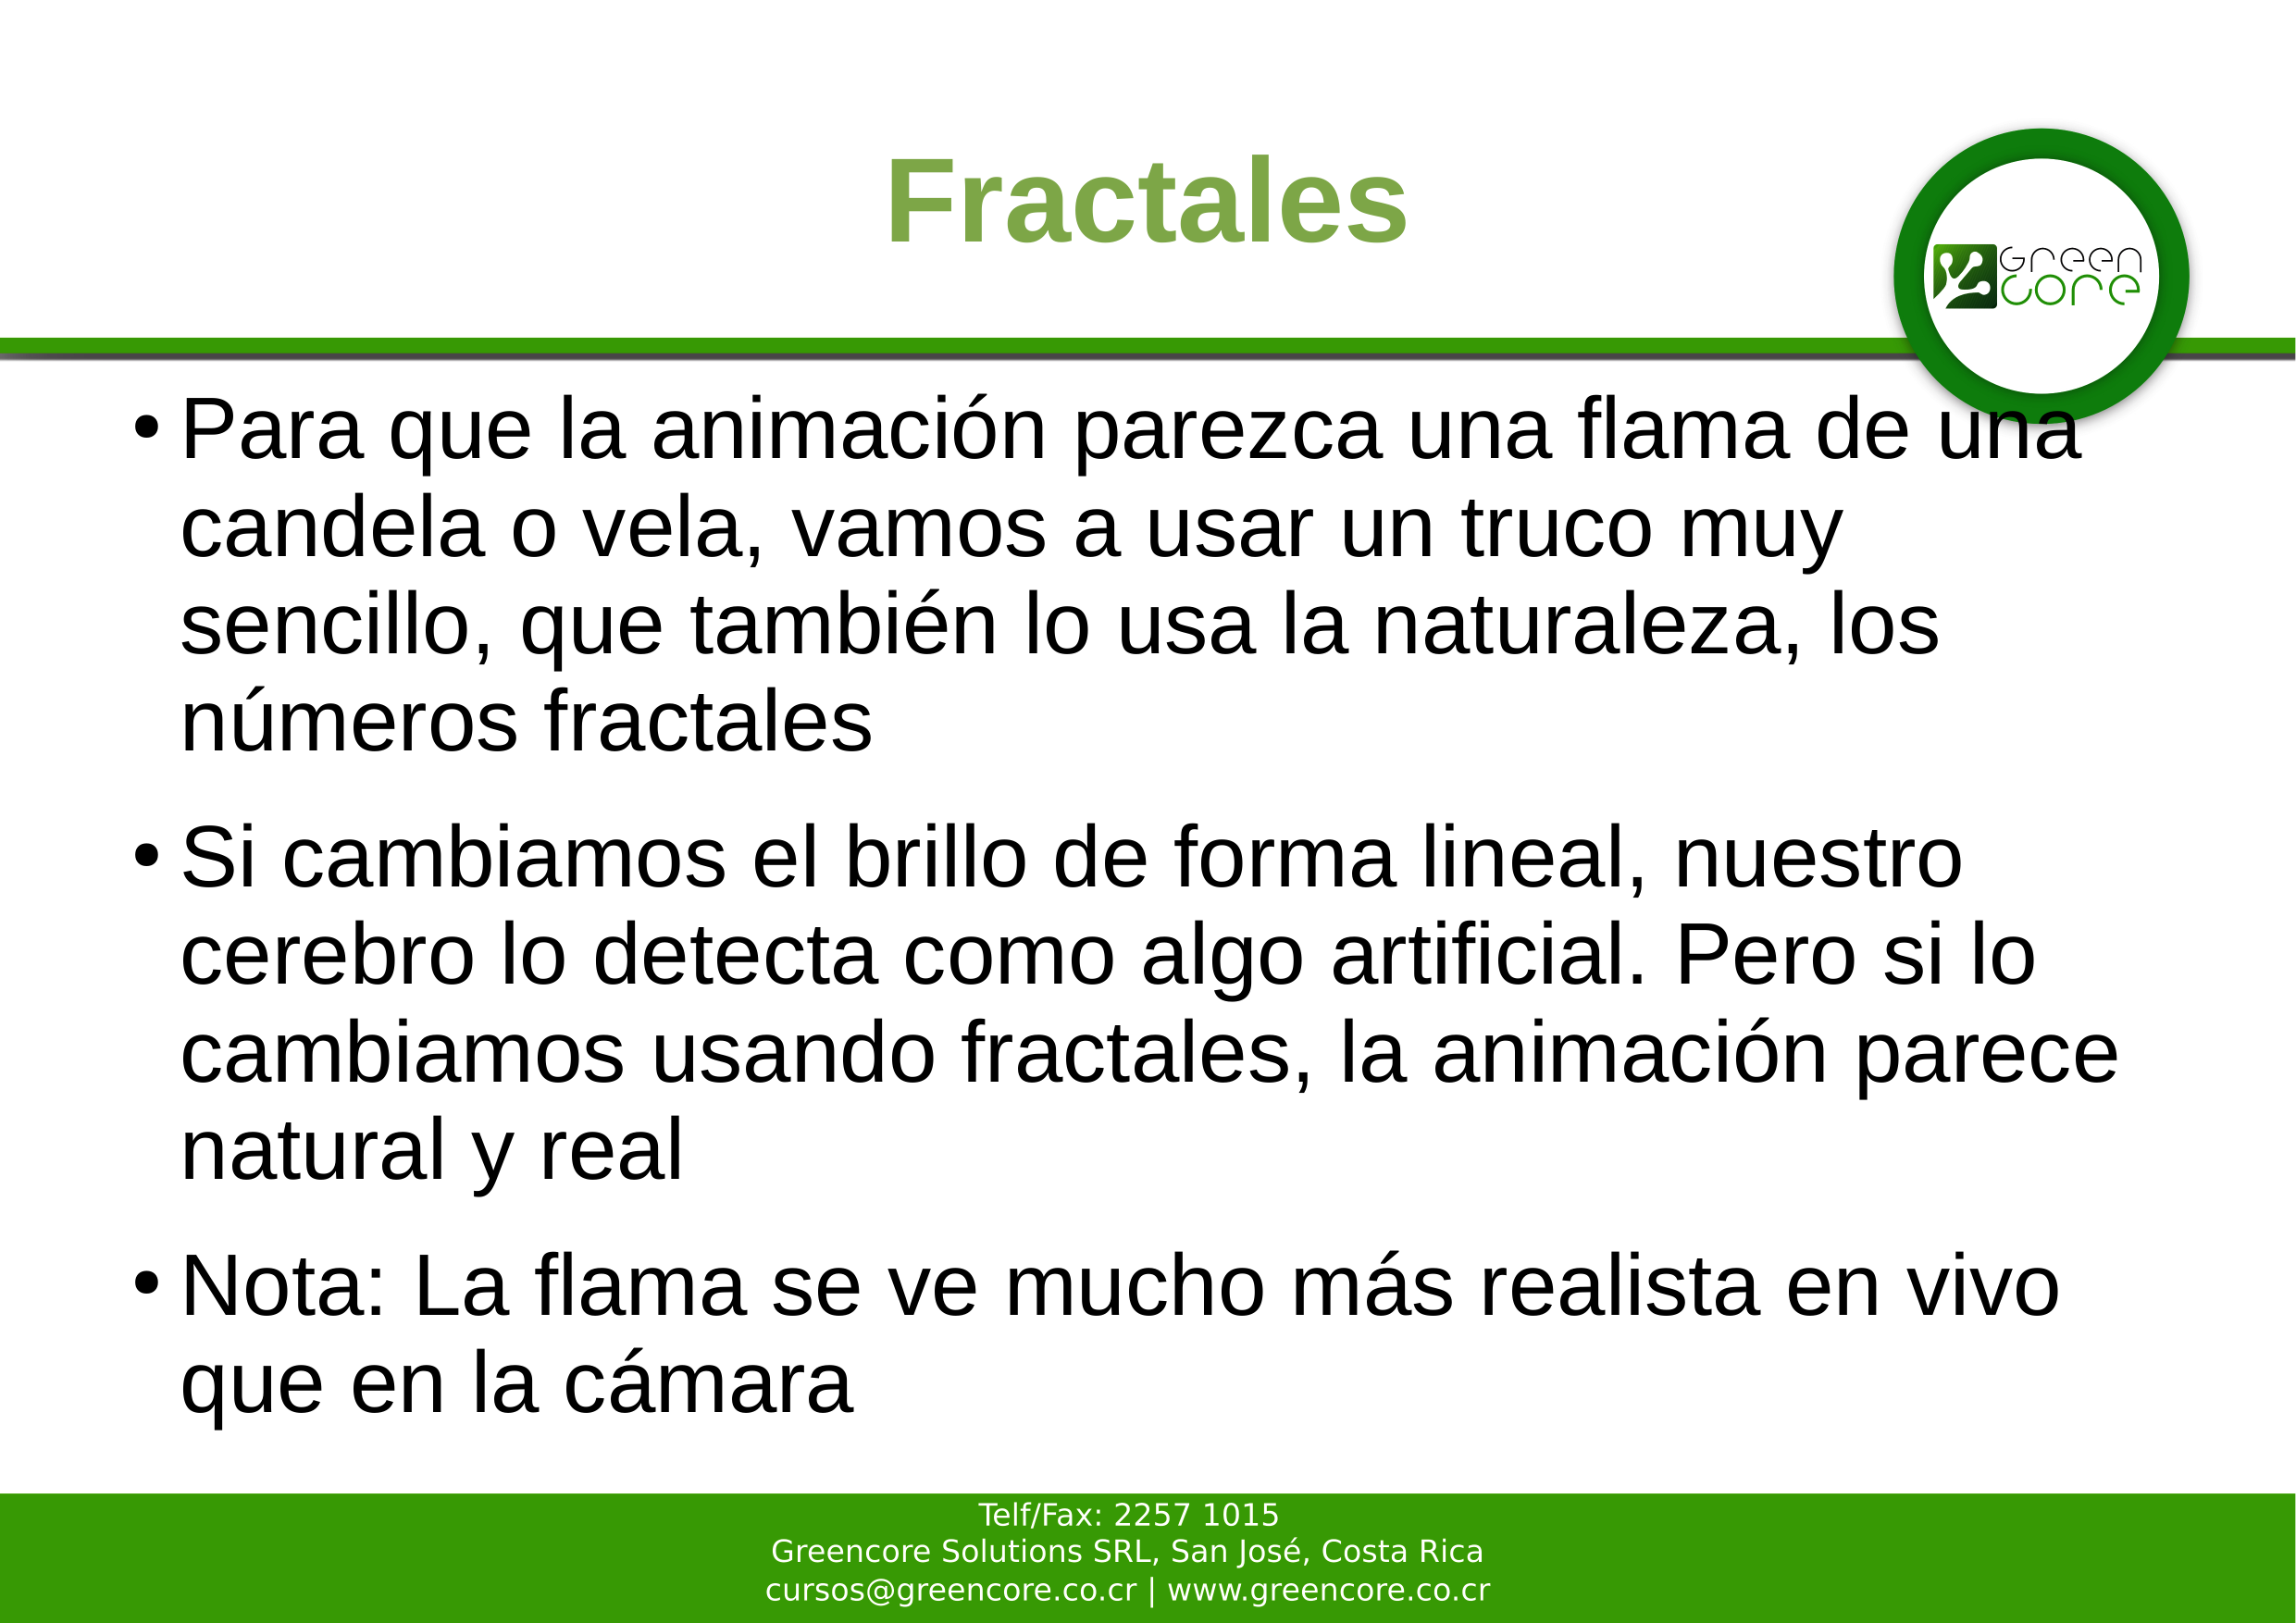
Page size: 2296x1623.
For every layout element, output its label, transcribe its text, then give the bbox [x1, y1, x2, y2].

title Fractales [115, 64, 2181, 336]
list Para que la animación parezca una flama de una candela o vela, vamos a usar un truco muy sencillo, que también lo usa la naturaleza, los números fractales Si cambiamos el brillo de forma lineal, nuestro cerebro lo detecta como algo artificial. Pero si lo cambiamos usando fractales, la animación parece natural y real Nota: La flama se ve mucho más realista en vivo que en la cámara [115, 379, 2181, 1489]
picture [0, 0, 2296, 1623]
